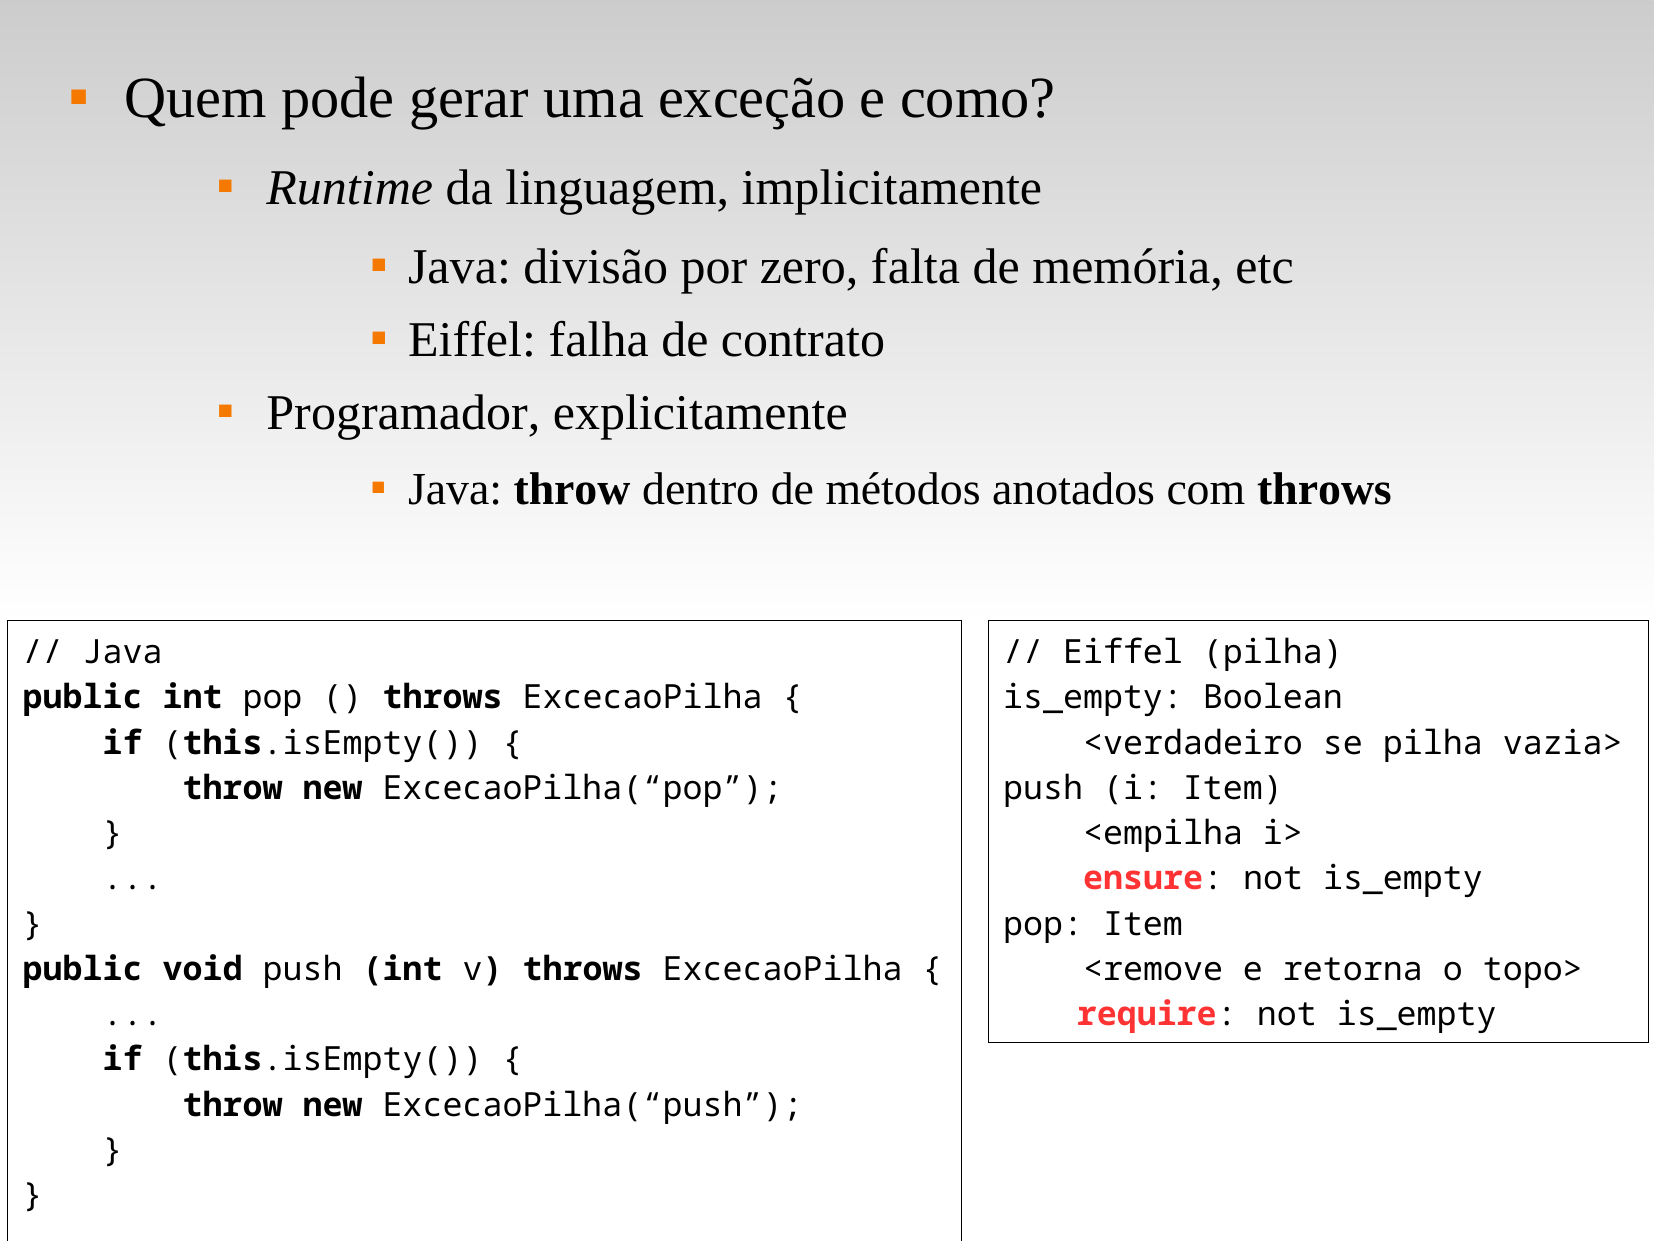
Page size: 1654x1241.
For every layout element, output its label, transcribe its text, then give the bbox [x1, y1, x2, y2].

list Quem pode gerar uma exceção e como? Runtime da linguagem, implicitamente Java: divisão por zero, falta de memória, etc Eiffel: falha de contrato Programador, explicitamente Java: throw dentro de métodos anotados com throws [0, 65, 1576, 885]
text_box // Eiffel (pilha) is_empty: Boolean <verdadeiro se pilha vazia> push (i: Item) <empilha i> ensure: not is_empty pop: Item <remove e retorna o topo> require: not is_empty [988, 620, 1649, 987]
text_box // Java public int pop () throws ExcecaoPilha { if (this.isEmpty()) { throw new ExcecaoPilha(“pop”); } ... } public void push (int v) throws ExcecaoPilha { ... if (this.isEmpty()) { throw new ExcecaoPilha(“push”); } } [7, 620, 962, 1184]
